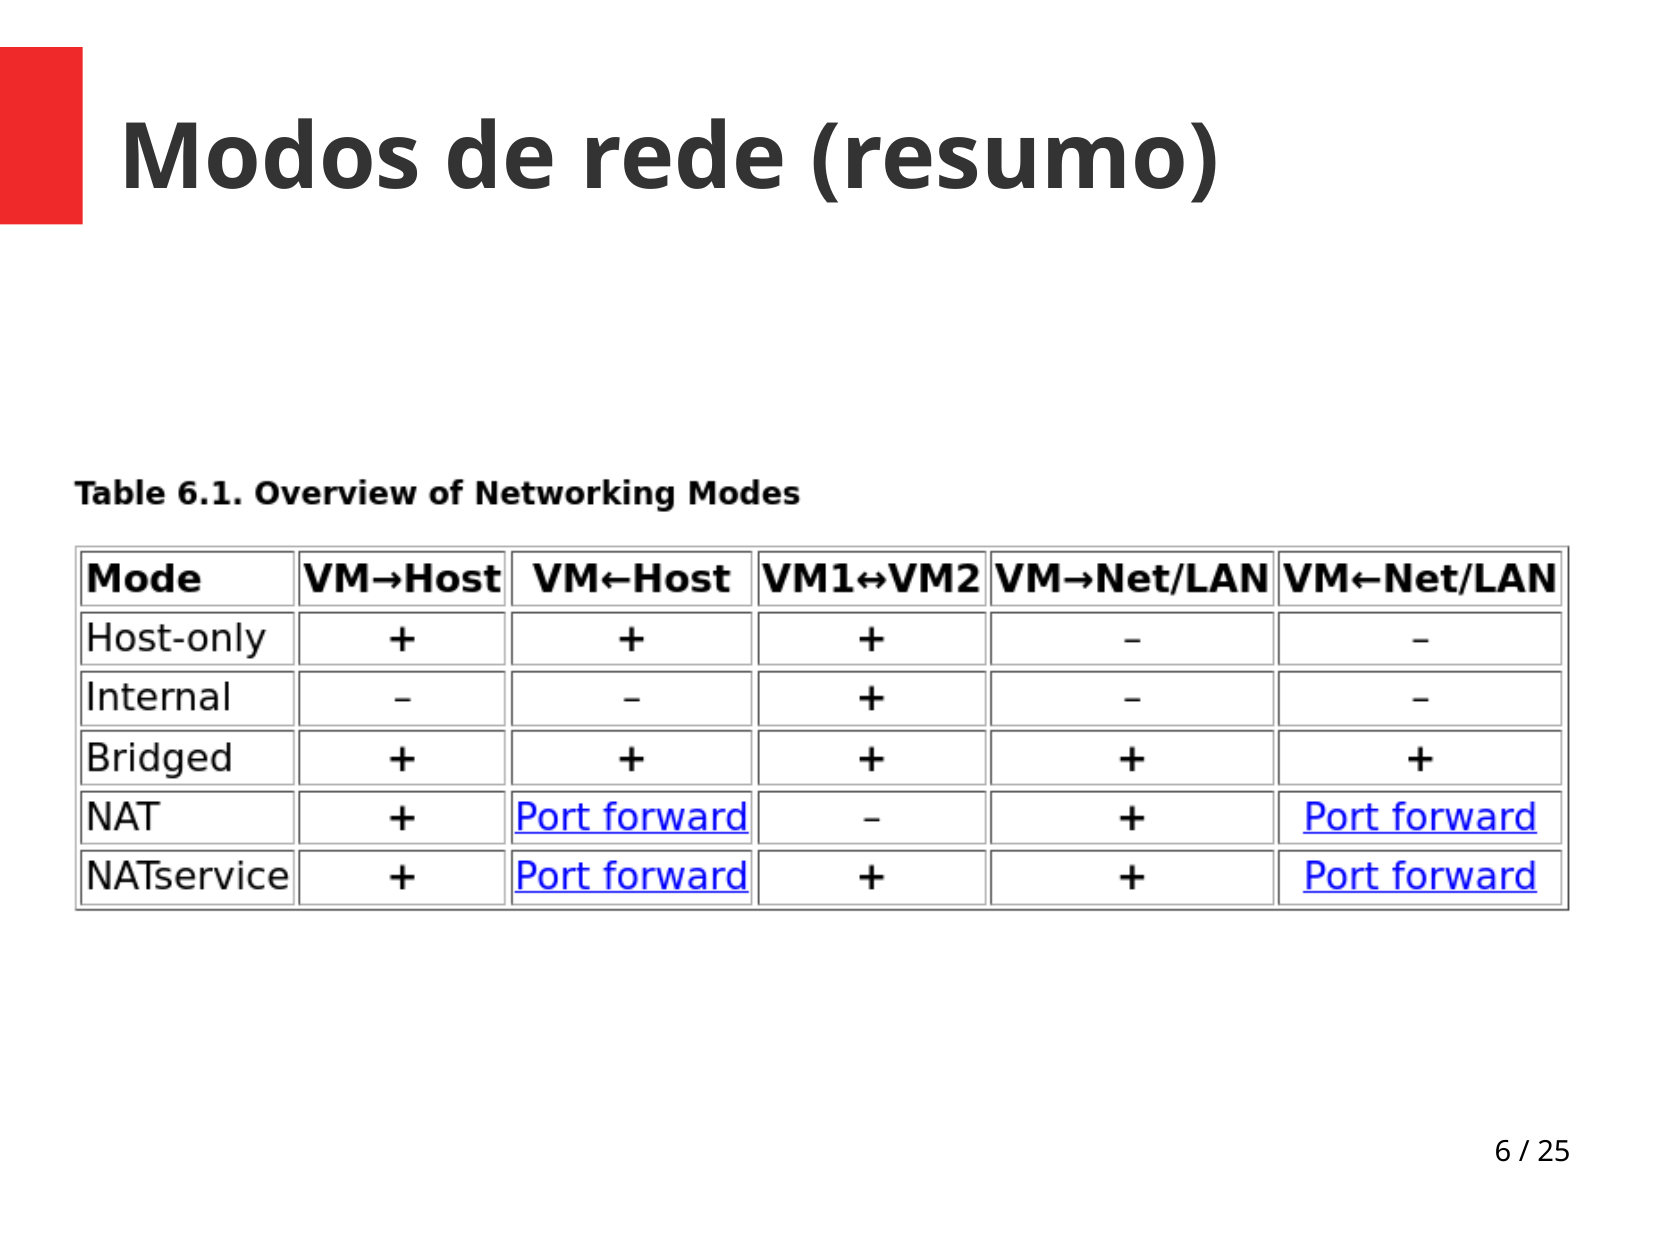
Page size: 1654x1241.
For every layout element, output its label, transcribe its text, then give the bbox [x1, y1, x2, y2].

picture [61, 460, 1593, 938]
title Modos de rede (resumo) [118, 49, 1571, 257]
